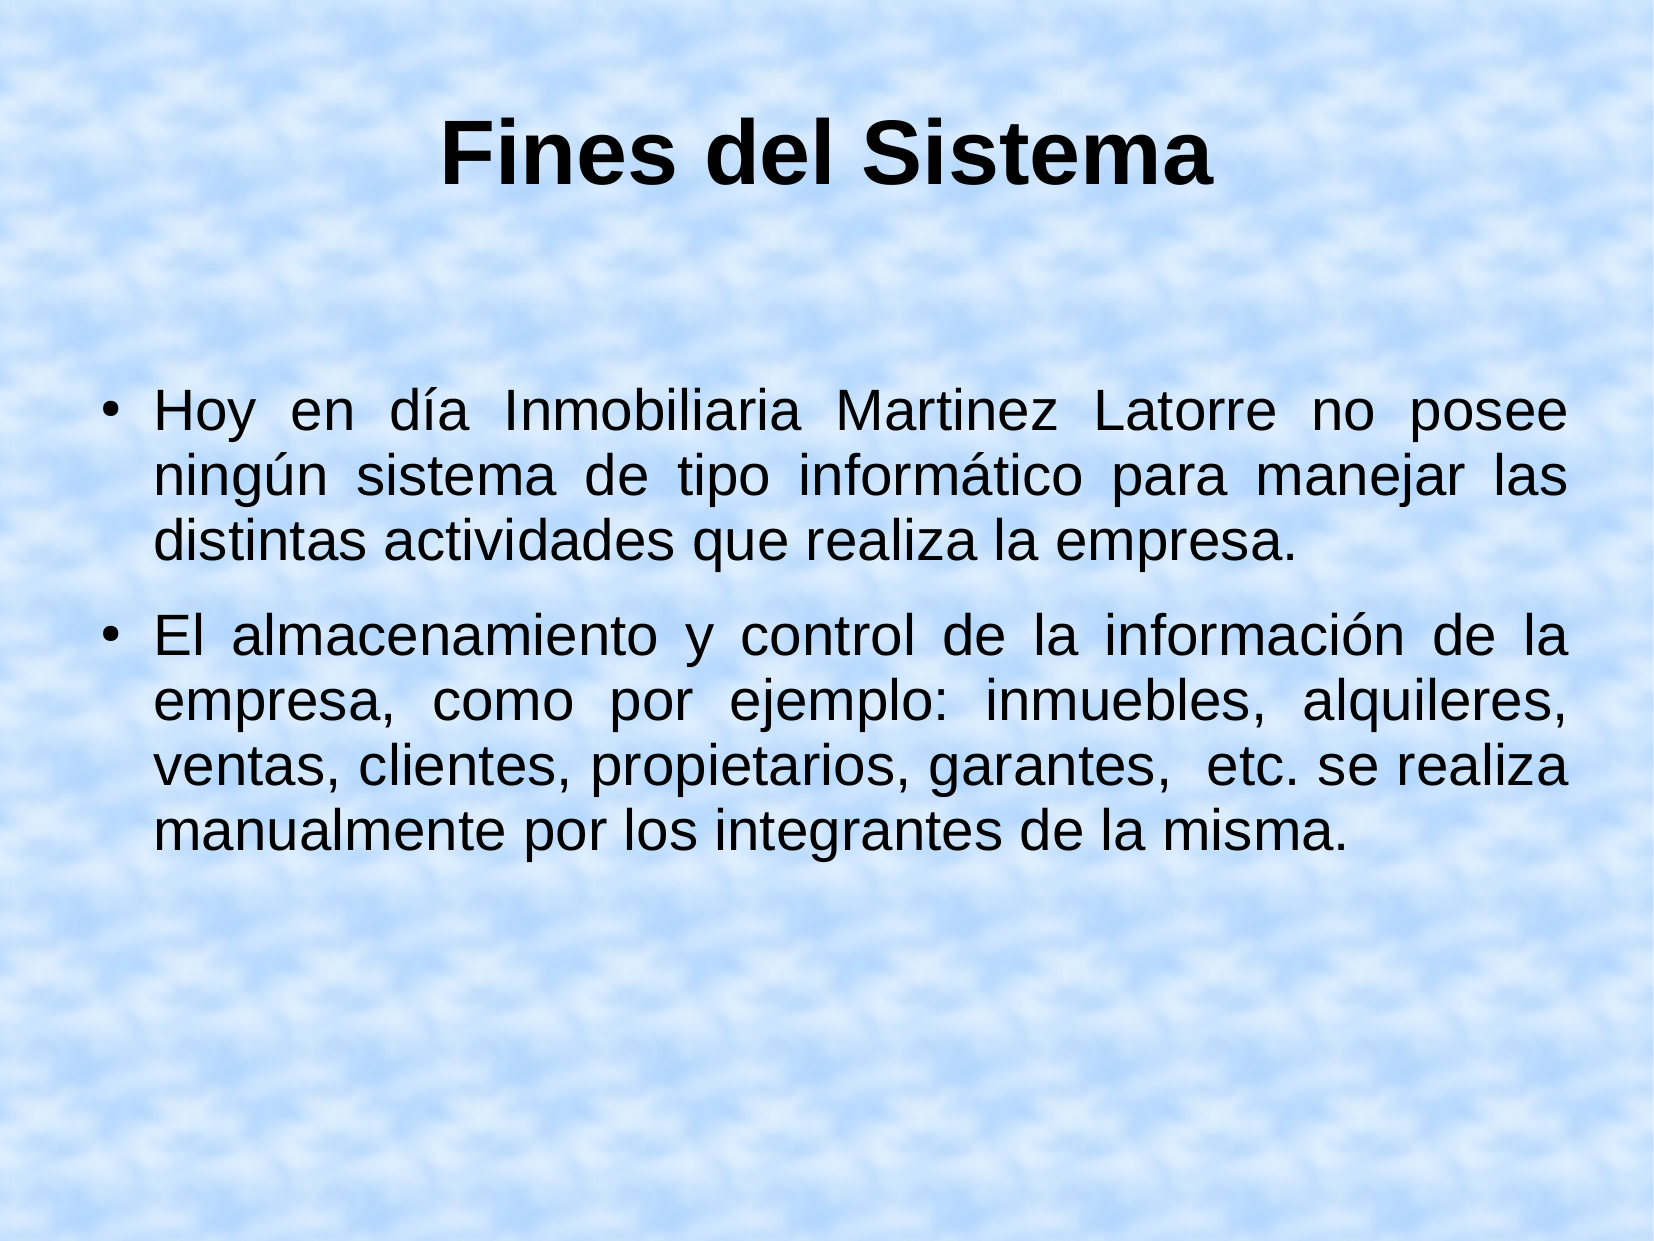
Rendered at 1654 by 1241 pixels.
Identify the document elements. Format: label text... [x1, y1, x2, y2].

title Fines del Sistema [82, 49, 1571, 257]
list Hoy en día Inmobiliaria Martinez Latorre no posee ningún sistema de tipo informático para manejar las distintas actividades que realiza la empresa. El almacenamiento y control de la información de la empresa, como por ejemplo: inmuebles, alquileres, ventas, clientes, propietarios, garantes, etc. se realiza manualmente por los integrantes de la misma. [82, 377, 1571, 1098]
picture [0, 0, 1654, 1241]
